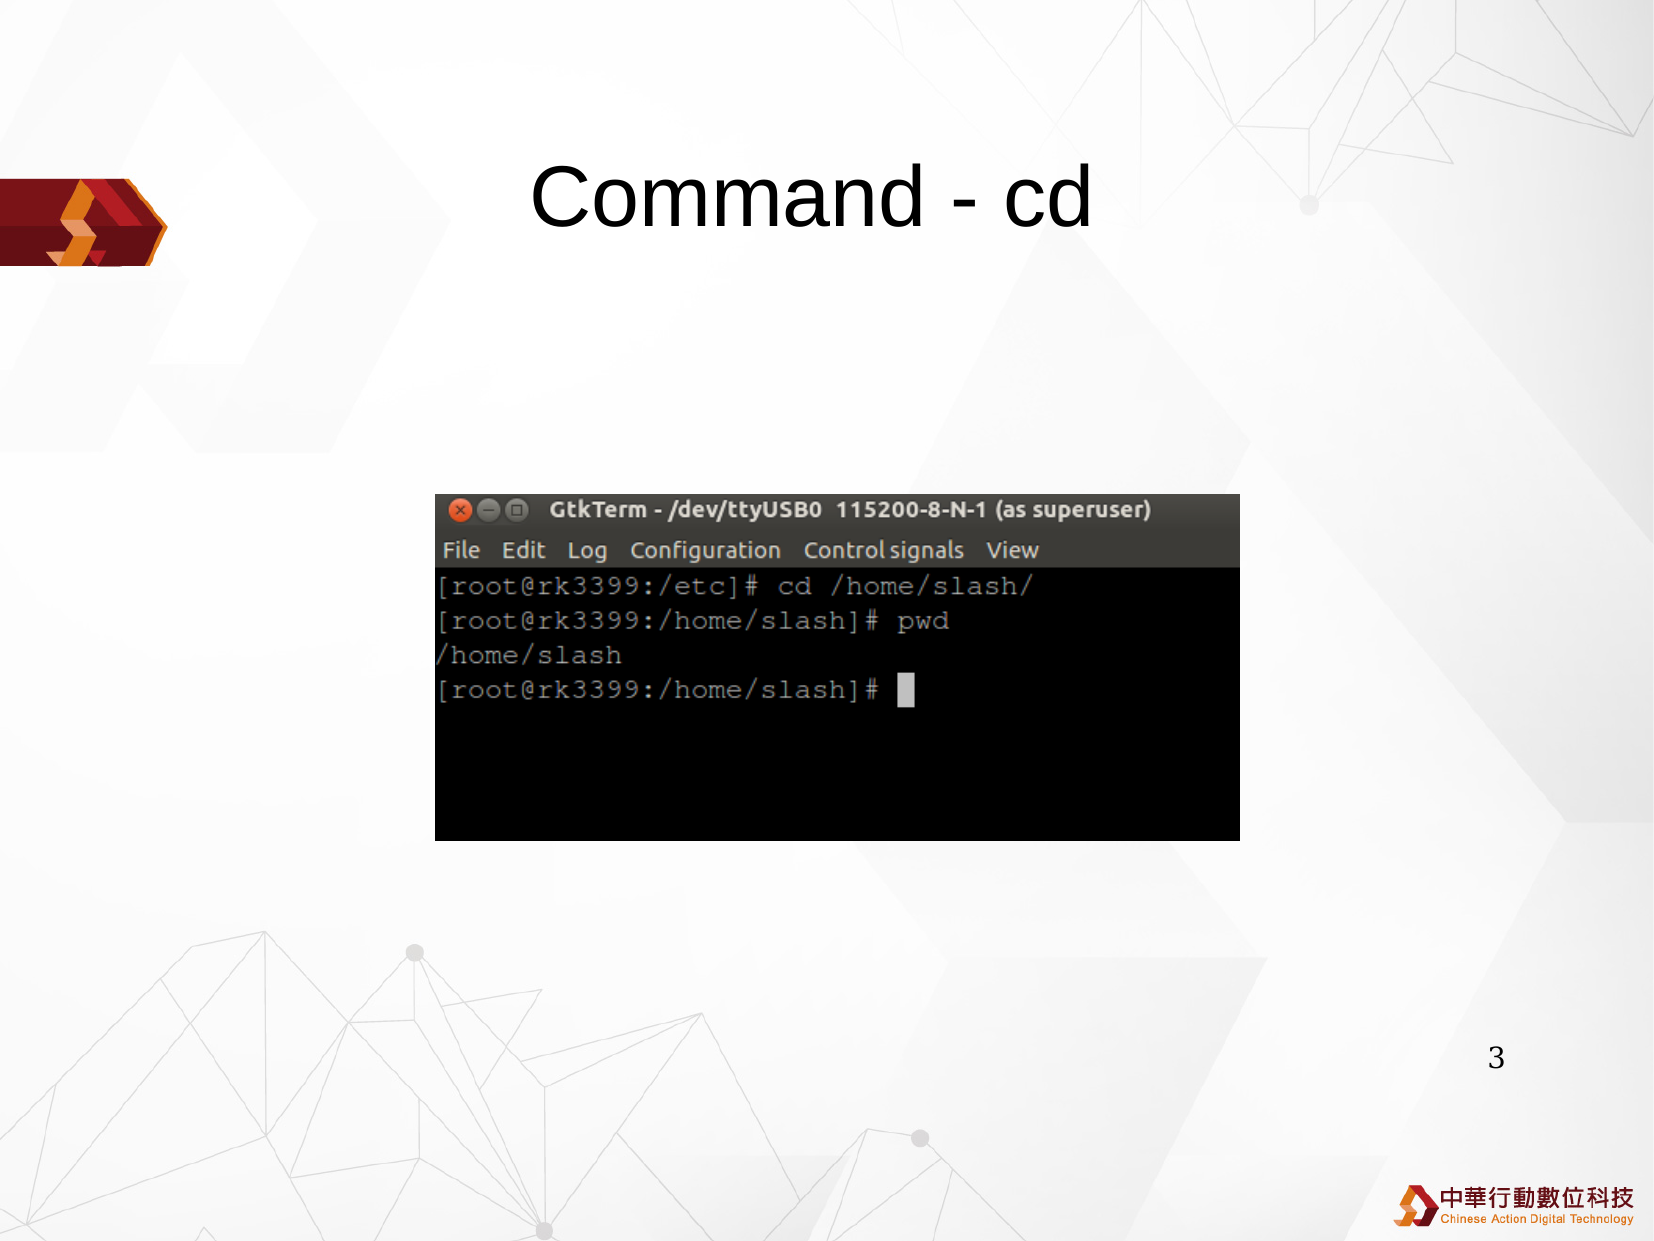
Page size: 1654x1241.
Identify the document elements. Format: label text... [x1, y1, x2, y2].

title Command - cd [118, 112, 1506, 281]
picture [0, 0, 1654, 1241]
